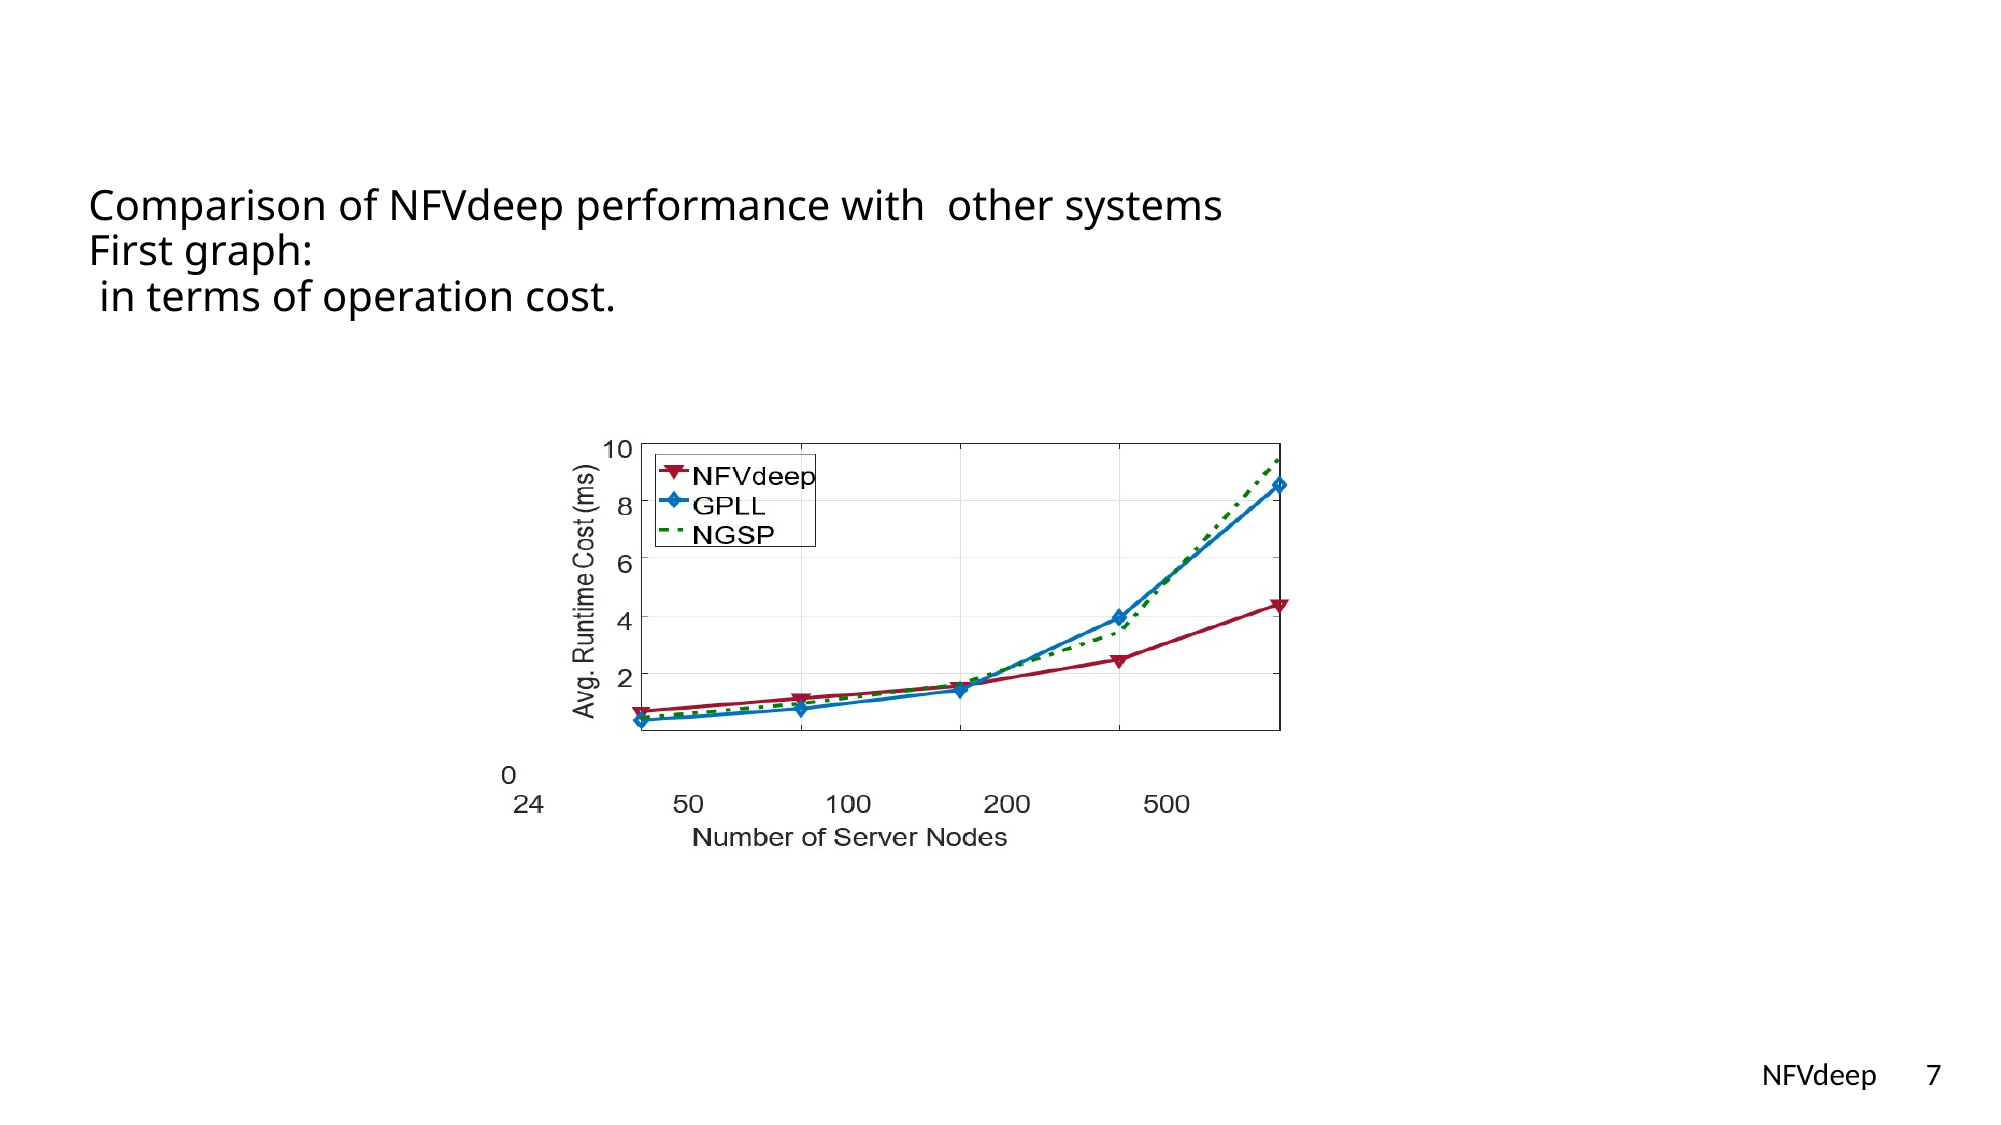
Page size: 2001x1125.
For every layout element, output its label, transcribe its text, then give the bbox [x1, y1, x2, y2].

title Comparison of NFVdeep performance with other systems First graph: in terms of operation cost. [73, 0, 1799, 657]
list NFVdeep 7 [256, 1056, 1982, 1104]
picture [481, 429, 1309, 873]
